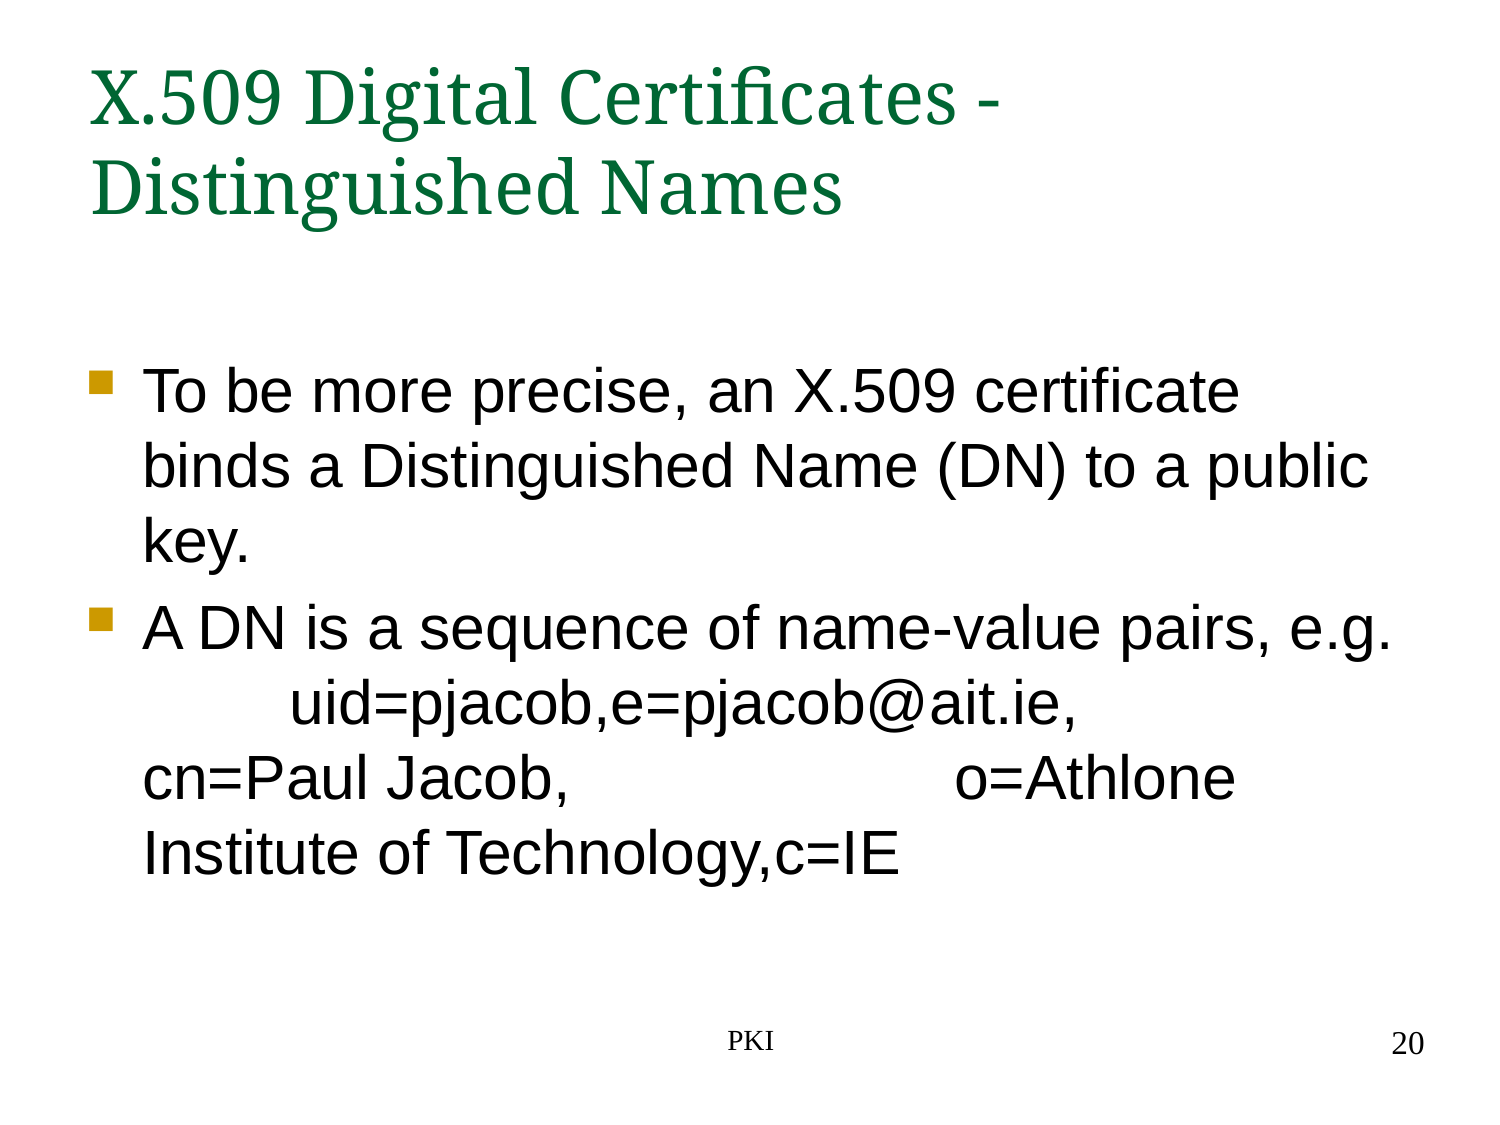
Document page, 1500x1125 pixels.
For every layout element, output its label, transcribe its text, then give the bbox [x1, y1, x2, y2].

title X.509 Digital Certificates - Distinguished Names [75, 45, 1425, 233]
list To be more precise, an X.509 certificate binds a Distinguished Name (DN) to a public key. A DN is a sequence of name-value pairs, e.g. uid=pjacob,e=pjacob@ait.ie, cn=Paul Jacob, o=Athlone Institute of Technology,c=IE [70, 342, 1421, 957]
